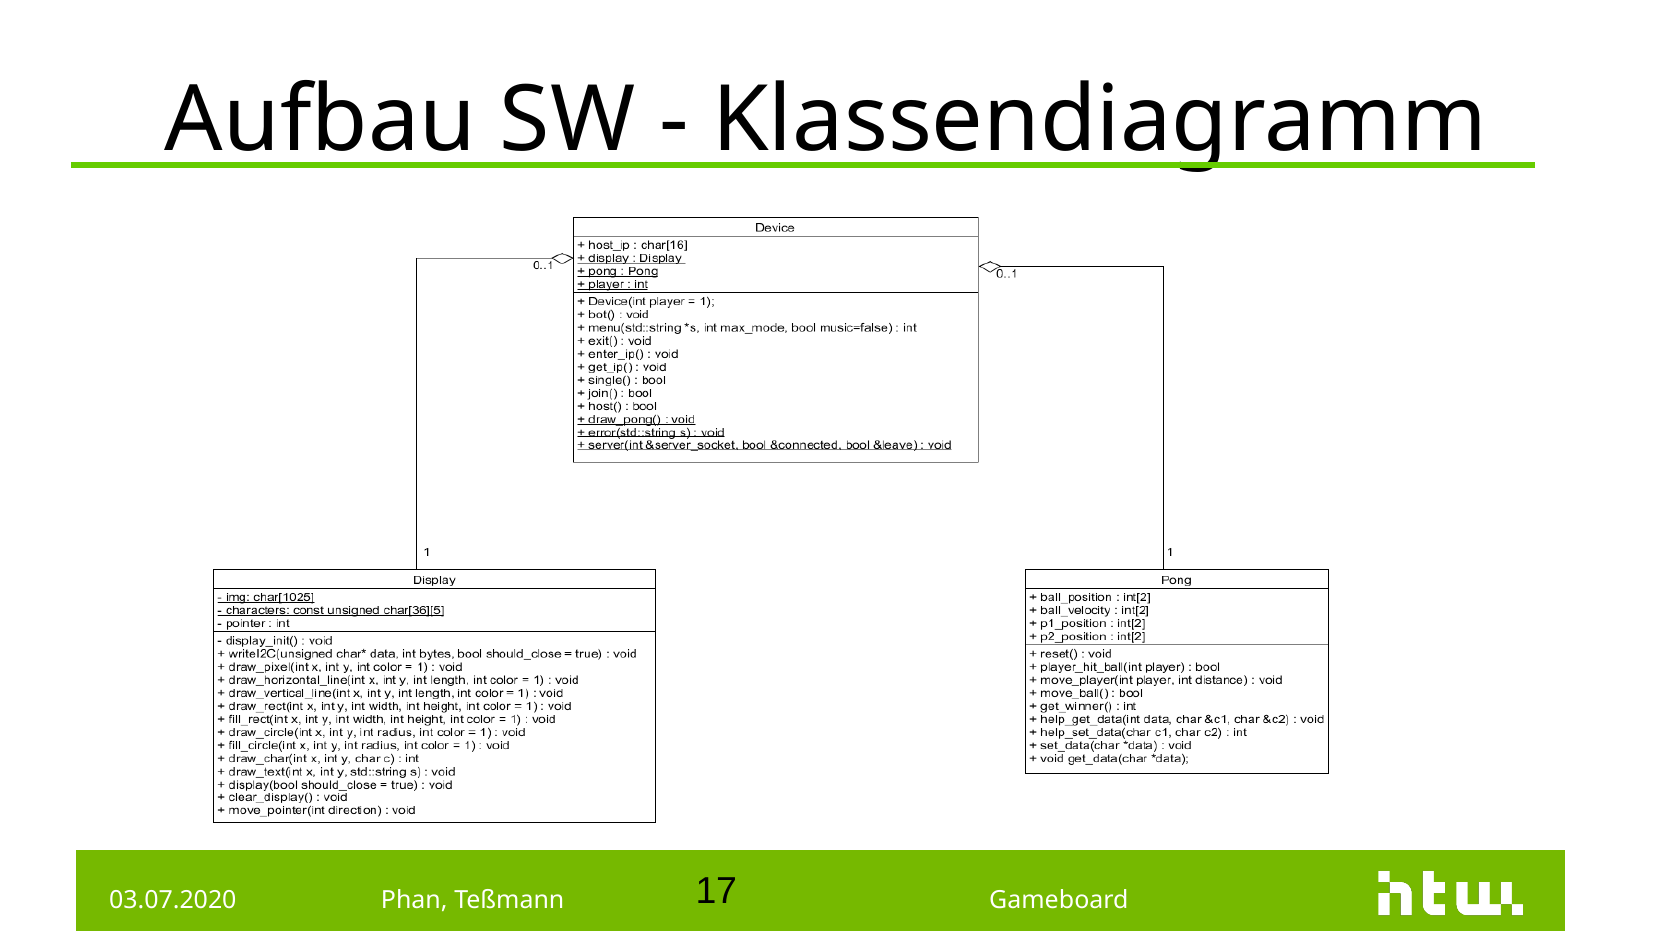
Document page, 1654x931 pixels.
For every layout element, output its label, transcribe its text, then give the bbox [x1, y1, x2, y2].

picture [0, 0, 1654, 931]
text_box <number> [680, 862, 899, 920]
title Aufbau SW - Klassendiagramm [82, 37, 1571, 193]
